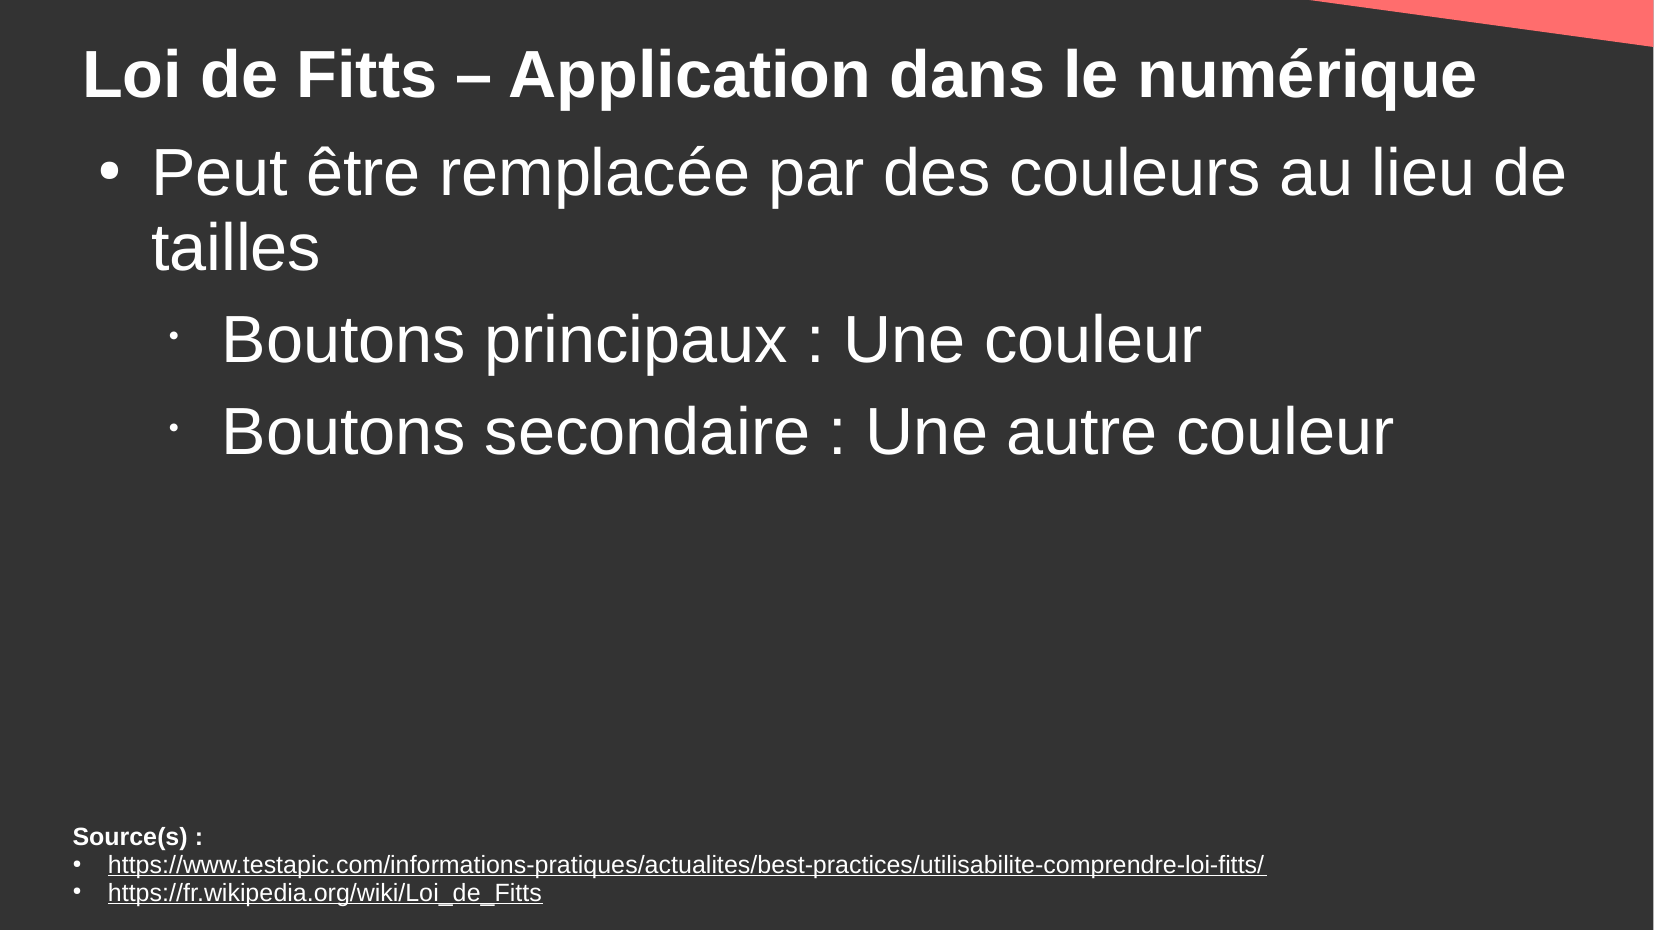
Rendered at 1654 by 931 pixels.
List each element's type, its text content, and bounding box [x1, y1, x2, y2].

title Loi de Fitts – Application dans le numérique [82, 37, 1571, 114]
text_box Source(s) : https://www.testapic.com/informations-pratiques/actualites/best-practices/utilisabilite-comprendre-loi-fitts/ https://fr.wikipedia.org/wiki/Loi_de_Fitts [57, 815, 1543, 914]
list Peut être remplacée par des couleurs au lieu de tailles Boutons principaux : Une couleur Boutons secondaire : Une autre couleur [80, 134, 1620, 803]
text_box [1309, 0, 1654, 48]
